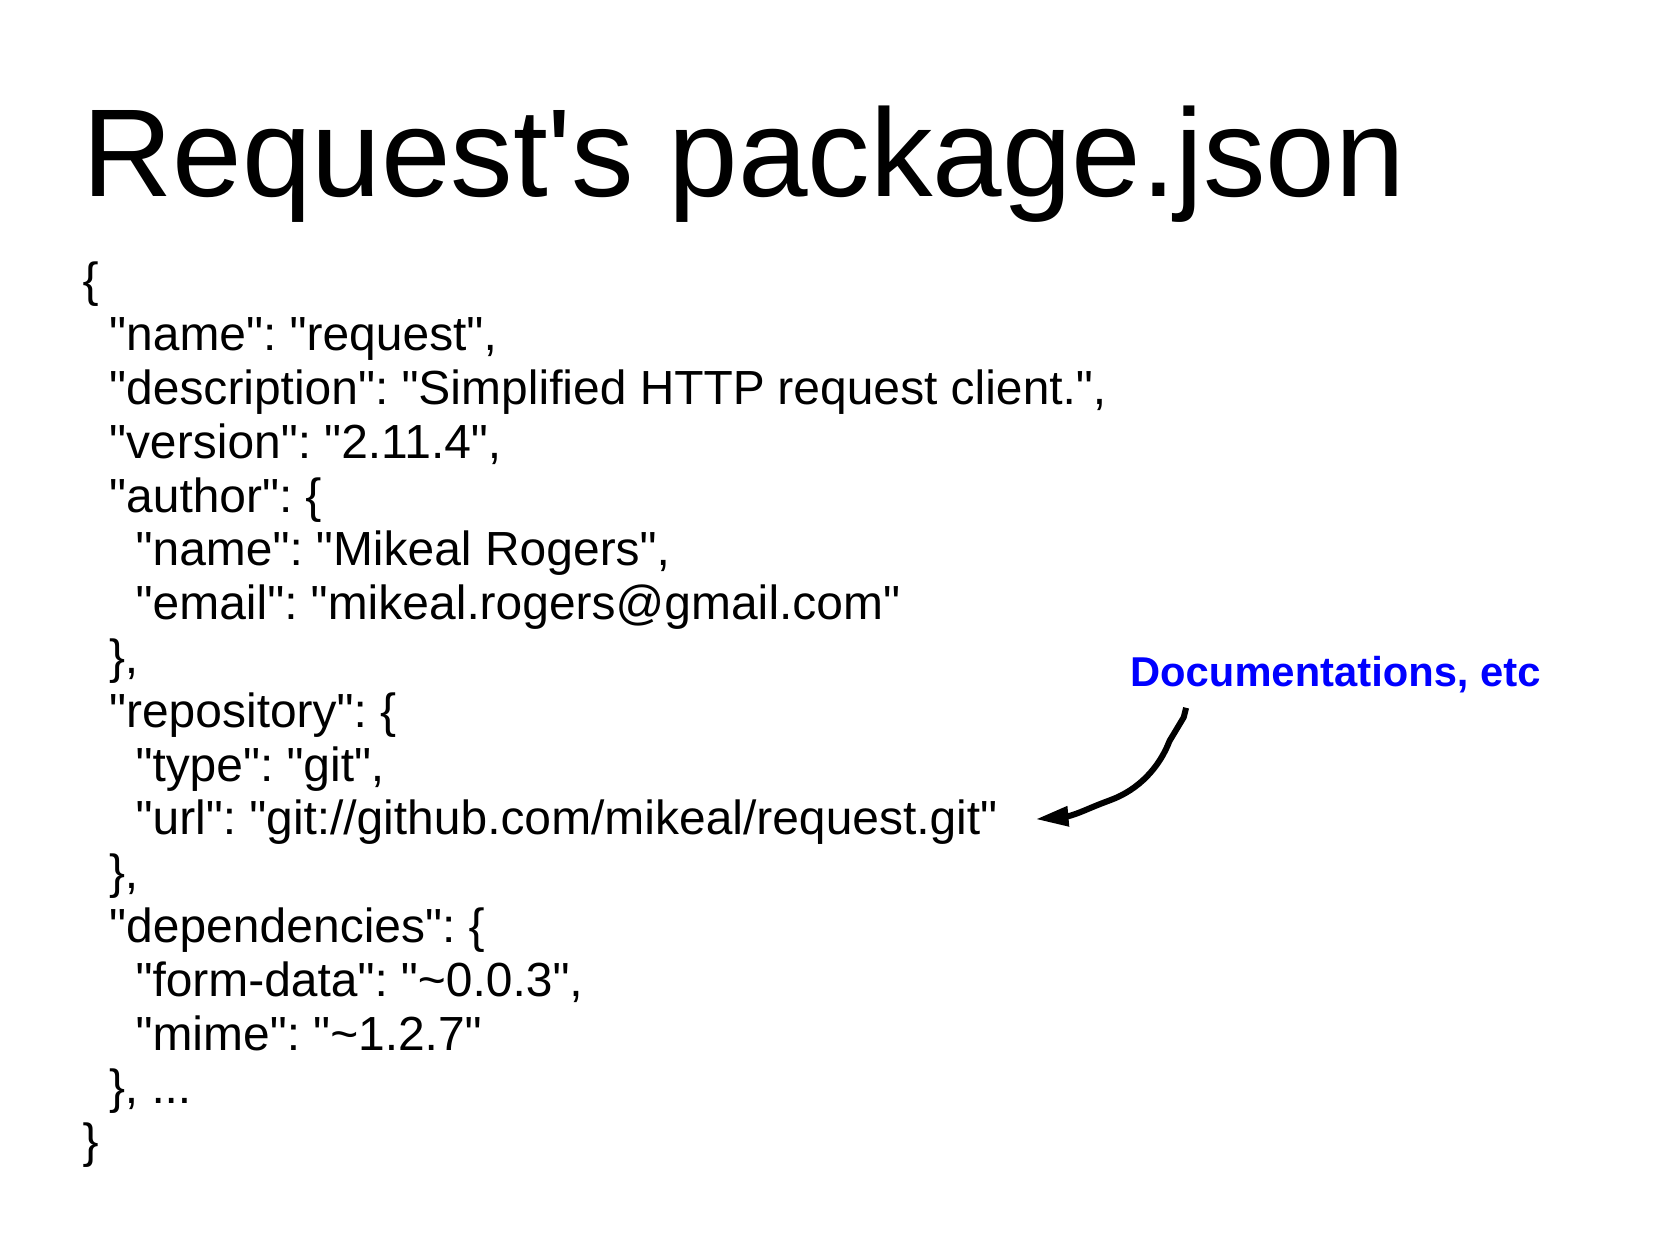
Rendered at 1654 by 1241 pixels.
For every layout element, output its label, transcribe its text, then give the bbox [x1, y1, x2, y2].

title Request's package.json [82, 49, 1571, 257]
subtitle { "name": "request", "description": "Simplified HTTP request client.", "version": "2.11.4", "author": { "name": "Mikeal Rogers", "email": "mikeal.rogers@gmail.com" }, "repository": { "type": "git", "url": "git://github.com/mikeal/request.git" }, "dependencies": { "form-data": "~0.0.3", "mime": "~1.2.7" }, ... } [82, 253, 1538, 1168]
text_box Documentations, etc [1115, 641, 1556, 703]
